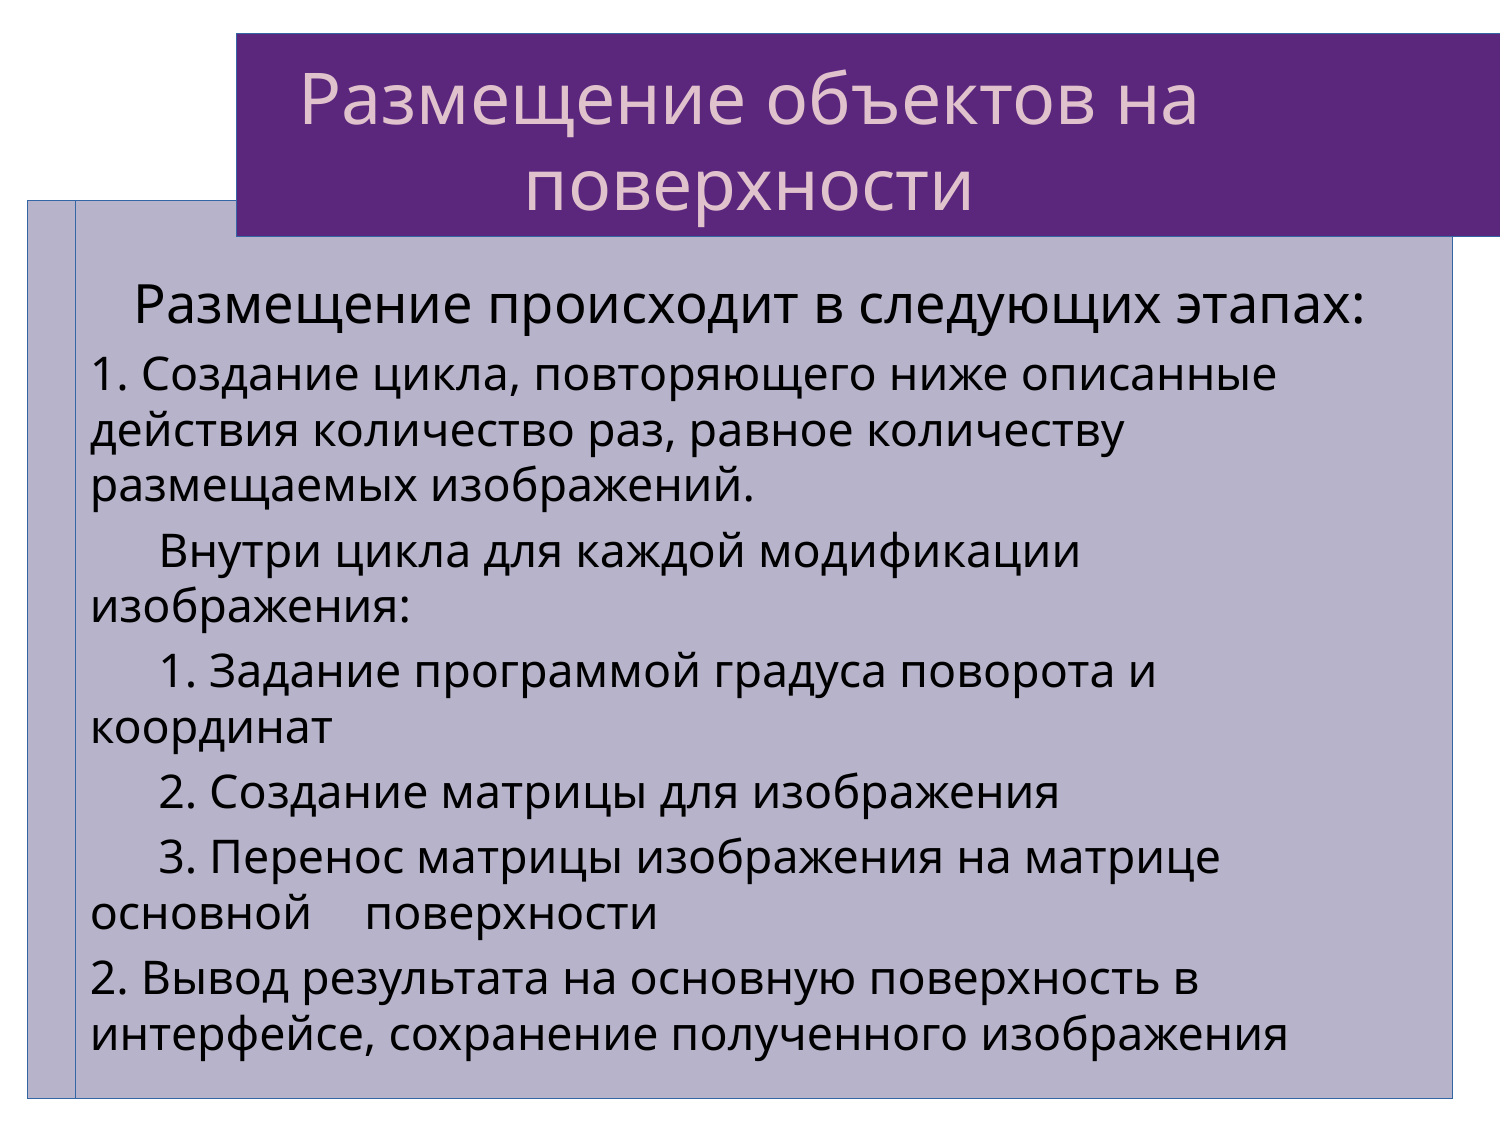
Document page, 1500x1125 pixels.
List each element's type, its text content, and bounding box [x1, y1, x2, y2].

text_box Размещение происходит в следующих этапах: 1. Создание цикла, повторяющего ниже описанные действия количество раз, равное количеству размещаемых изображений. Внутри цикла для каждой модификации изображения: 1. Задание программой градуса поворота и координат 2. Создание матрицы для изображения 3. Перенос матрицы изображения на матрице основной поверхности 2. Вывод результата на основную поверхность в интерфейсе, сохранение полученного изображения [75, 262, 1425, 1083]
text_box Размещение объектов на поверхности [75, 45, 1425, 233]
text_box [27, 33, 1500, 1099]
